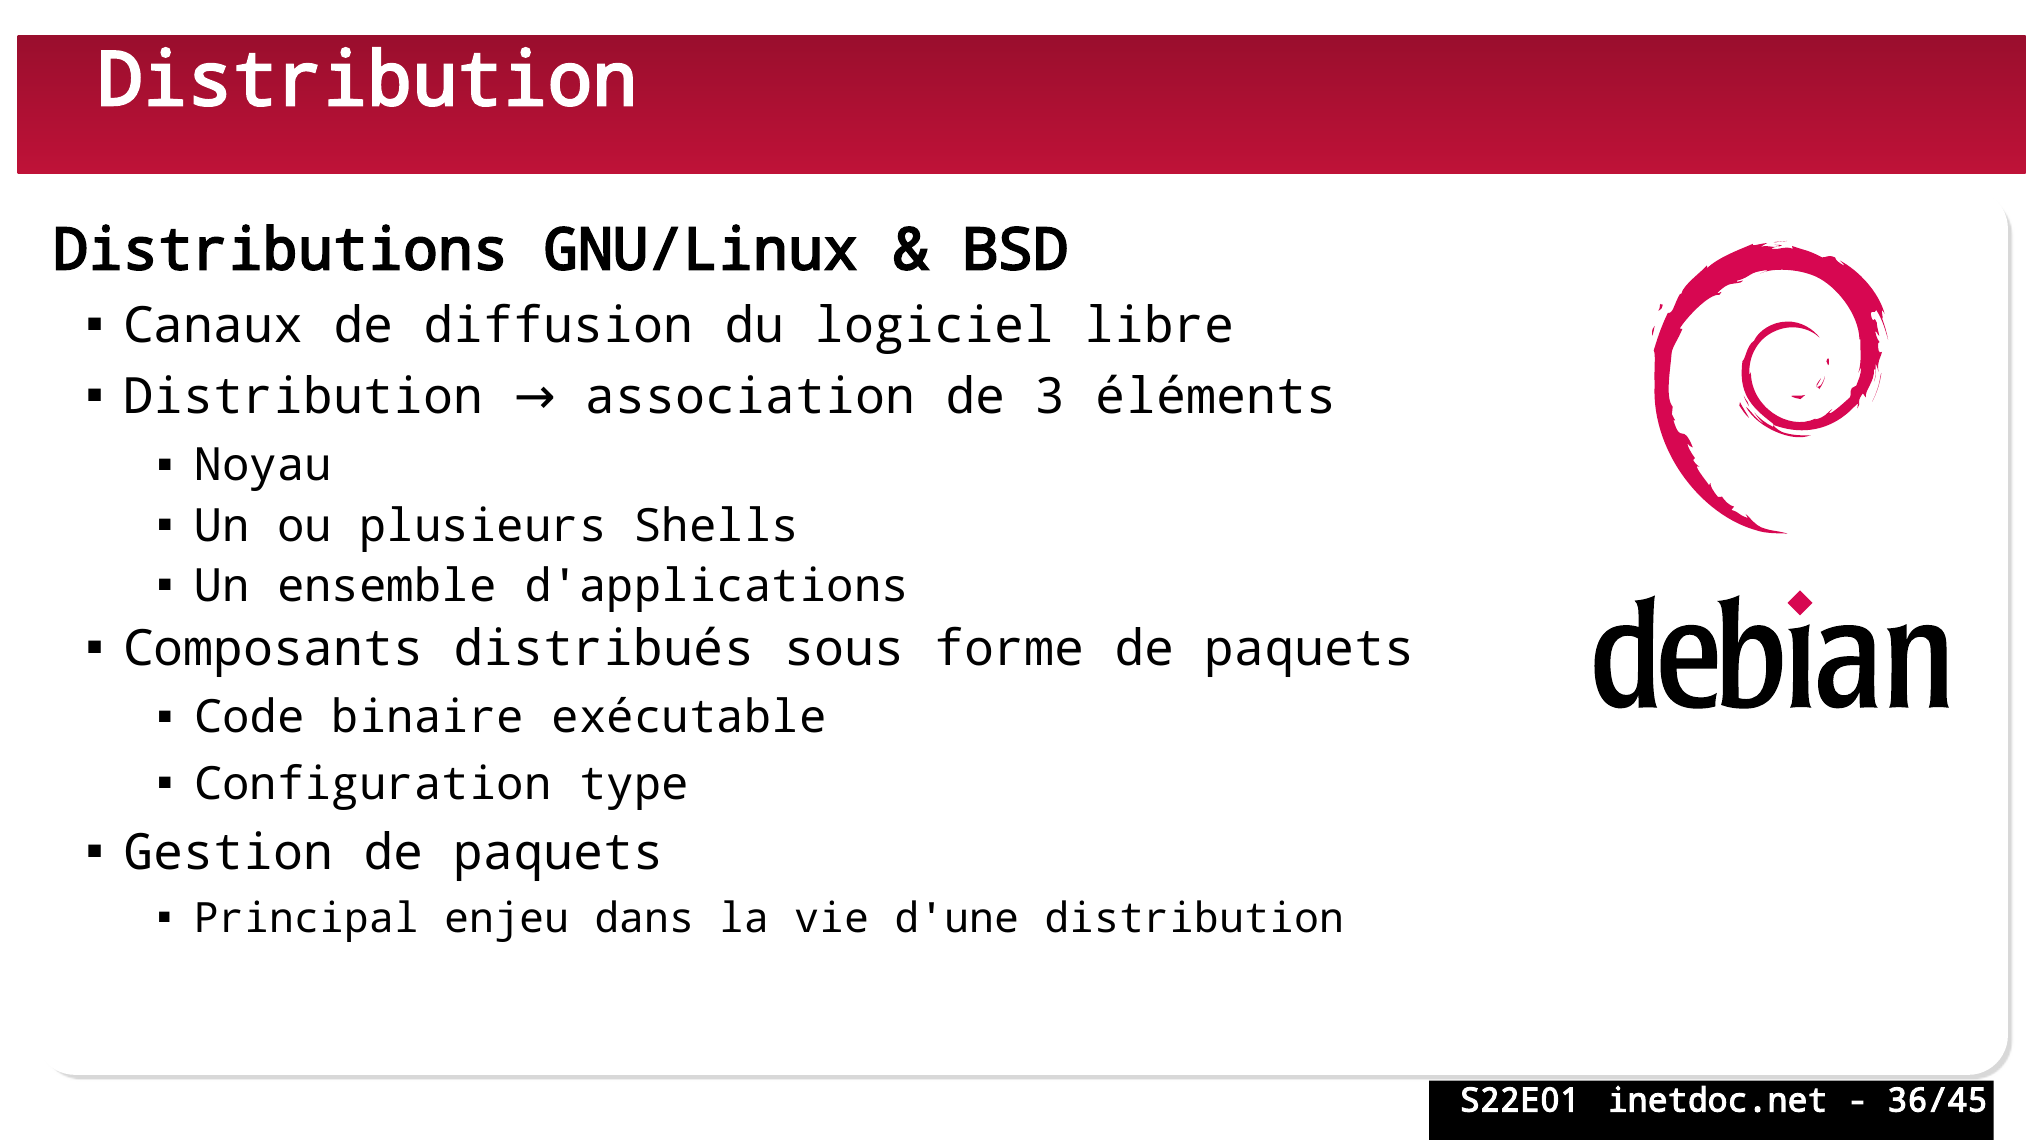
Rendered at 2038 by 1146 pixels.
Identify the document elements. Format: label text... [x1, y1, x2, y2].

picture [1594, 240, 1949, 709]
text_box S22E01 inetdoc.net - 45/45 [1429, 1080, 1994, 1140]
text_box Distribution [17, 35, 2026, 174]
text_box Distributions GNU/Linux & BSD Canaux de diffusion du logiciel libre Distribution → association de 3 éléments Noyau Un ou plusieurs Shells Un ensemble d'applications Composants distribués sous forme de paquets Code binaire exécutable Configuration type Gestion de paquets Principal enjeu dans la vie d'une distribution [35, 188, 2008, 1075]
